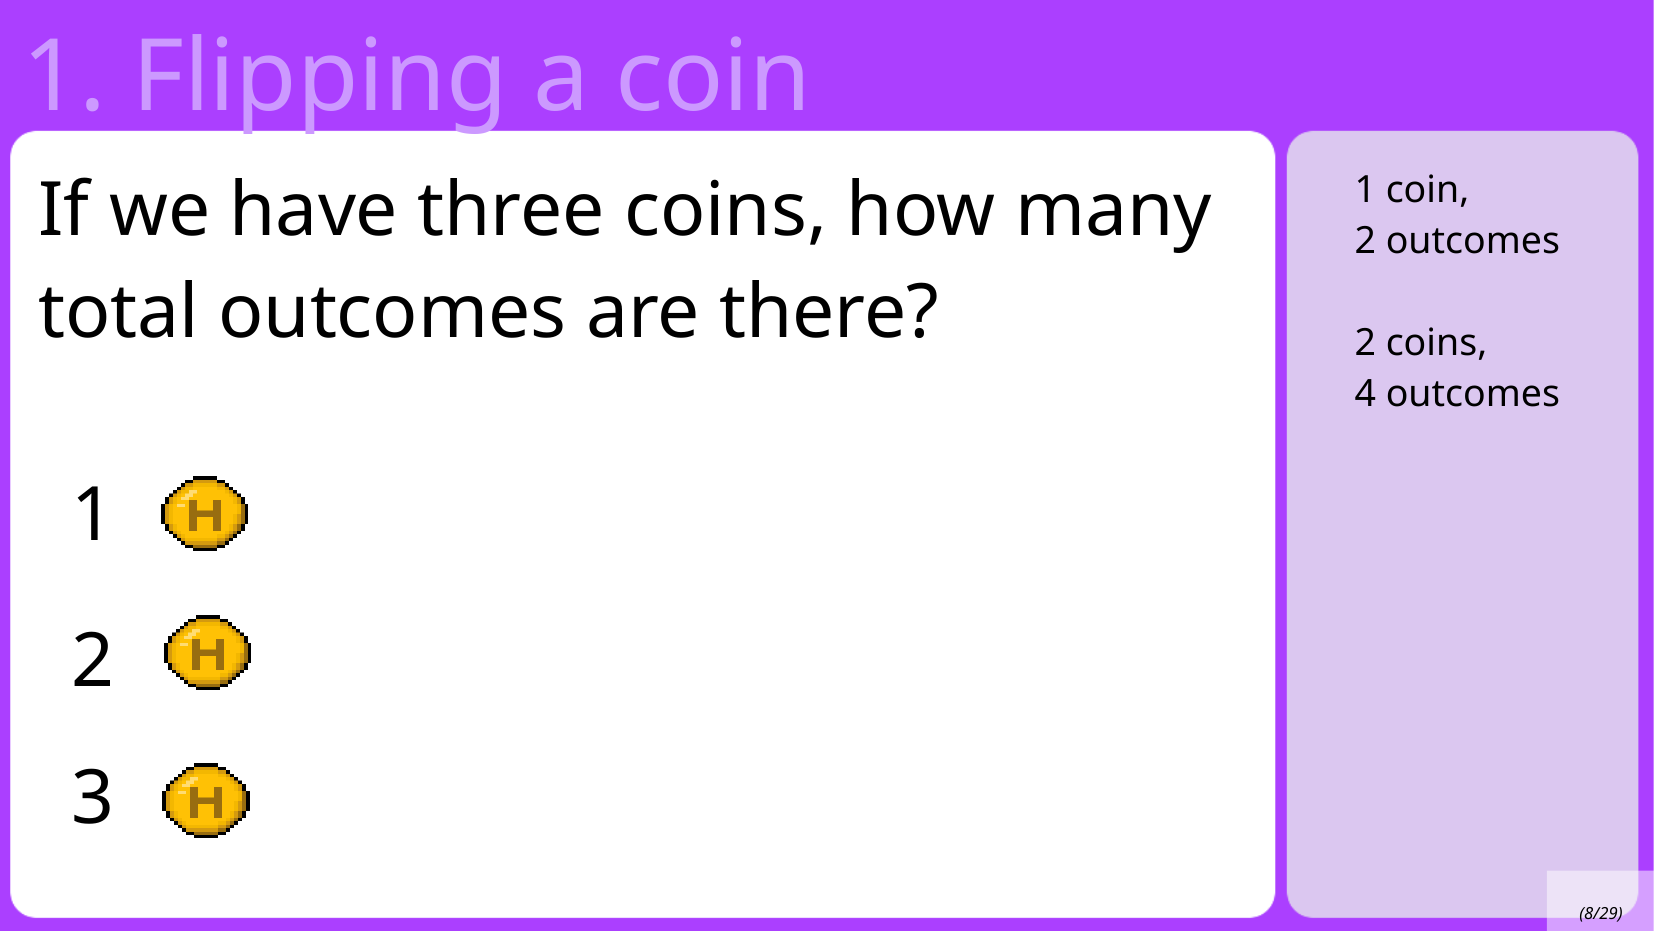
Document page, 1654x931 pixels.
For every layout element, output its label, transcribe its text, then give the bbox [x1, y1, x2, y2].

text_box (<number>/29) [1546, 877, 1654, 931]
text_box 3 [29, 745, 157, 845]
picture [0, 0, 1654, 931]
title 1. Flipping a coin [22, 13, 1511, 130]
text_box If we have three coins, how many total outcomes are there? [38, 155, 1250, 326]
text_box 1 coin, 2 outcomes 2 coins, 4 outcomes [1297, 155, 1618, 692]
text_box 2 [29, 607, 157, 707]
text_box 1 [29, 462, 157, 562]
